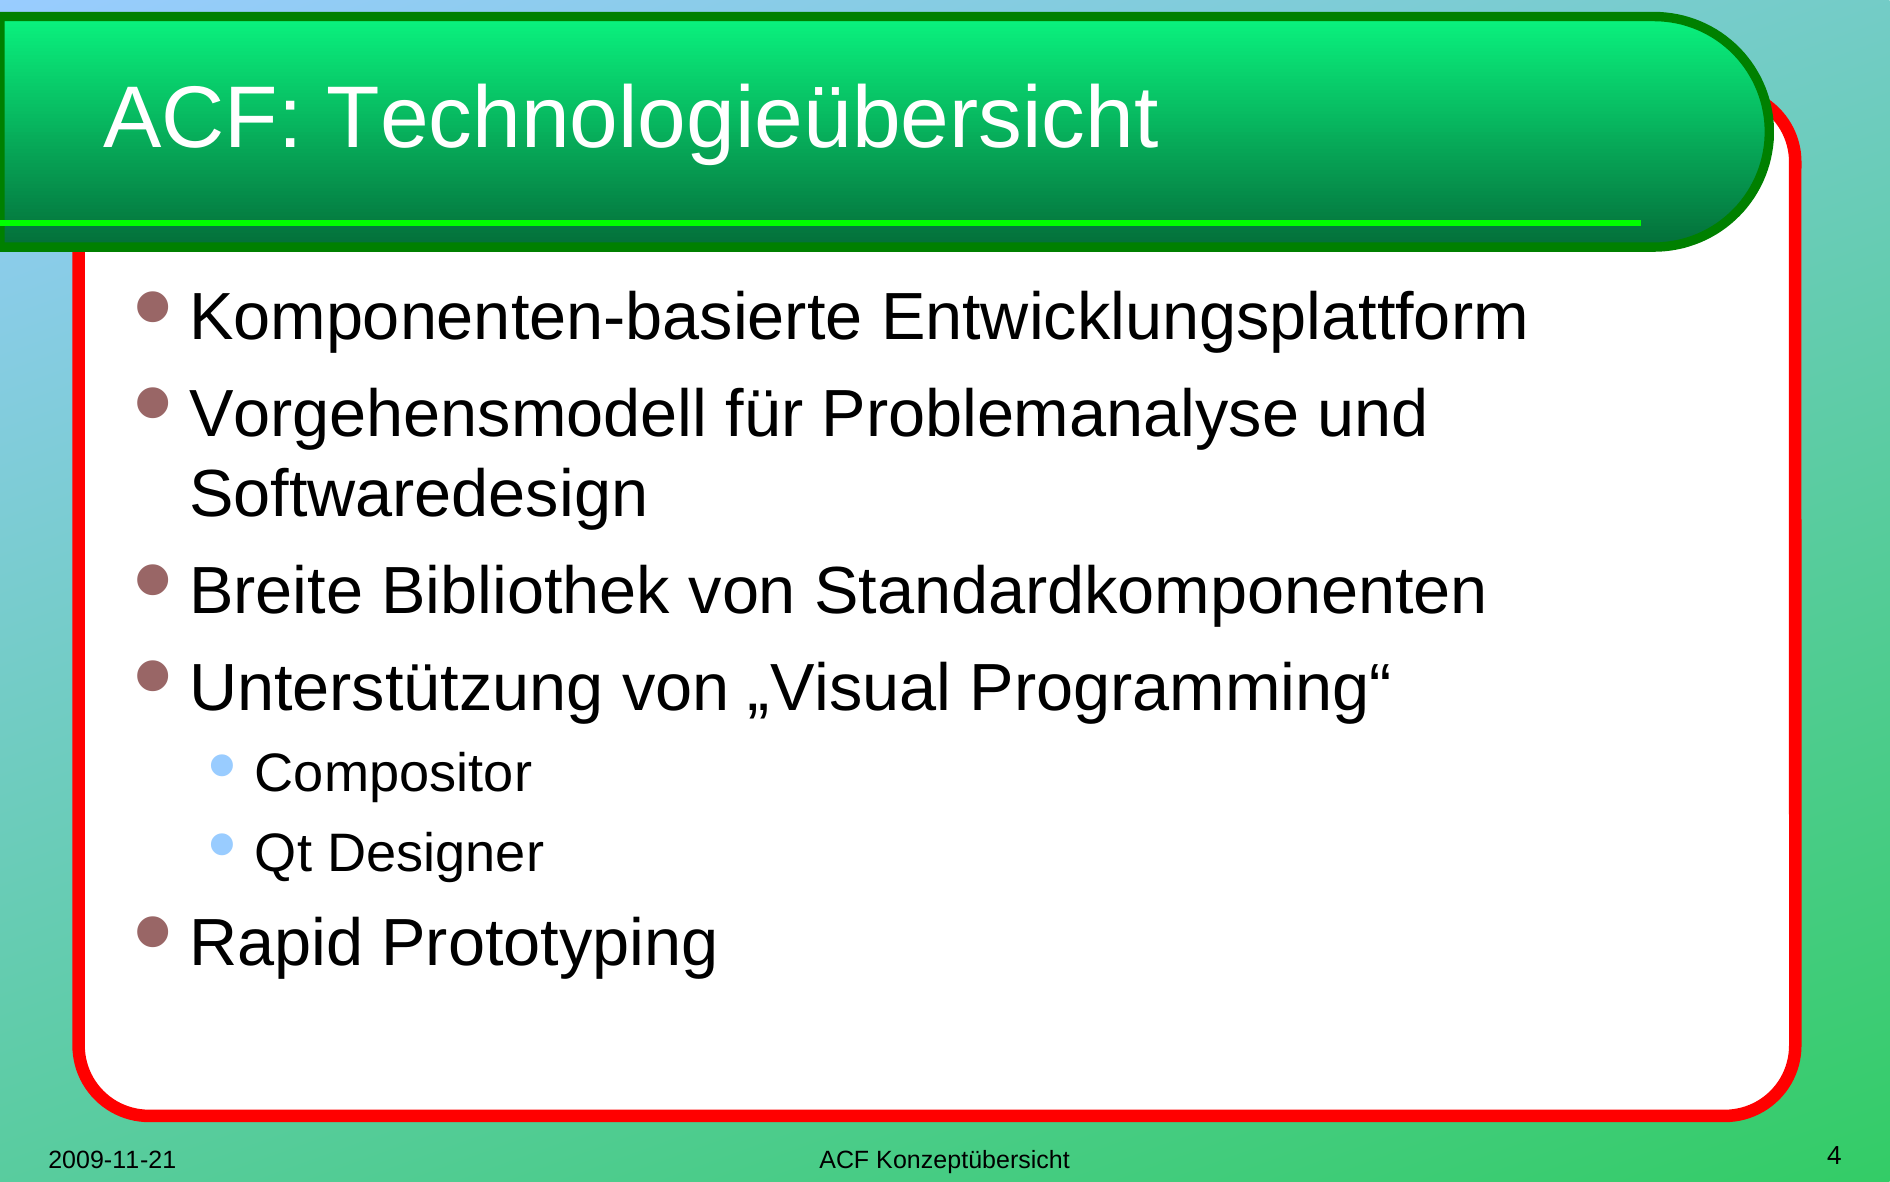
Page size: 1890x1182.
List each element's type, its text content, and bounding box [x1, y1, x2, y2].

list Komponenten-basierte Entwicklungsplattform Vorgehensmodell für Problemanalyse und Softwaredesign Breite Bibliothek von Standardkomponenten Unterstützung von „Visual Programming“ Compositor Qt Designer Rapid Prototyping [118, 265, 1708, 1093]
title ACF: Technologieübersicht [88, 0, 1749, 226]
